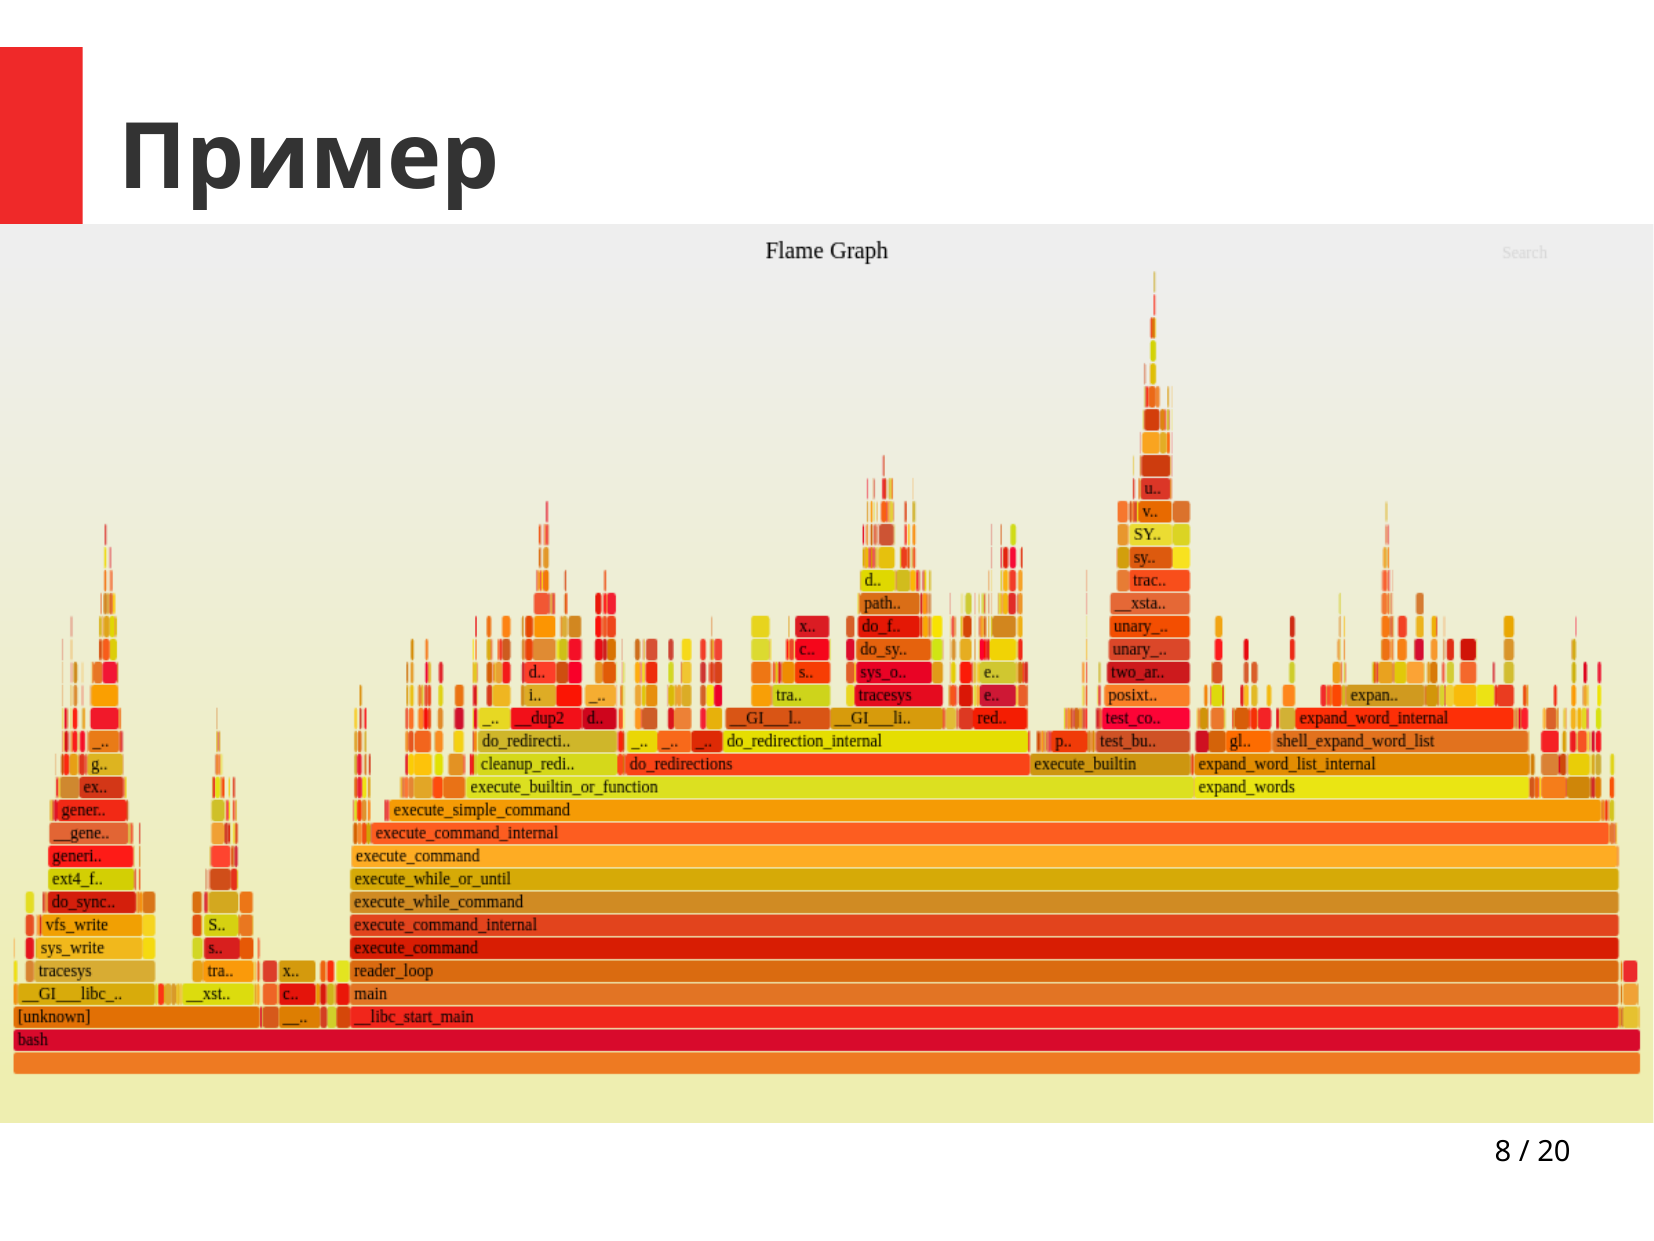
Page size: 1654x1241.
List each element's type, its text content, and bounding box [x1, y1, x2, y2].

title Пример [118, 49, 1571, 224]
picture [0, 224, 1654, 1123]
